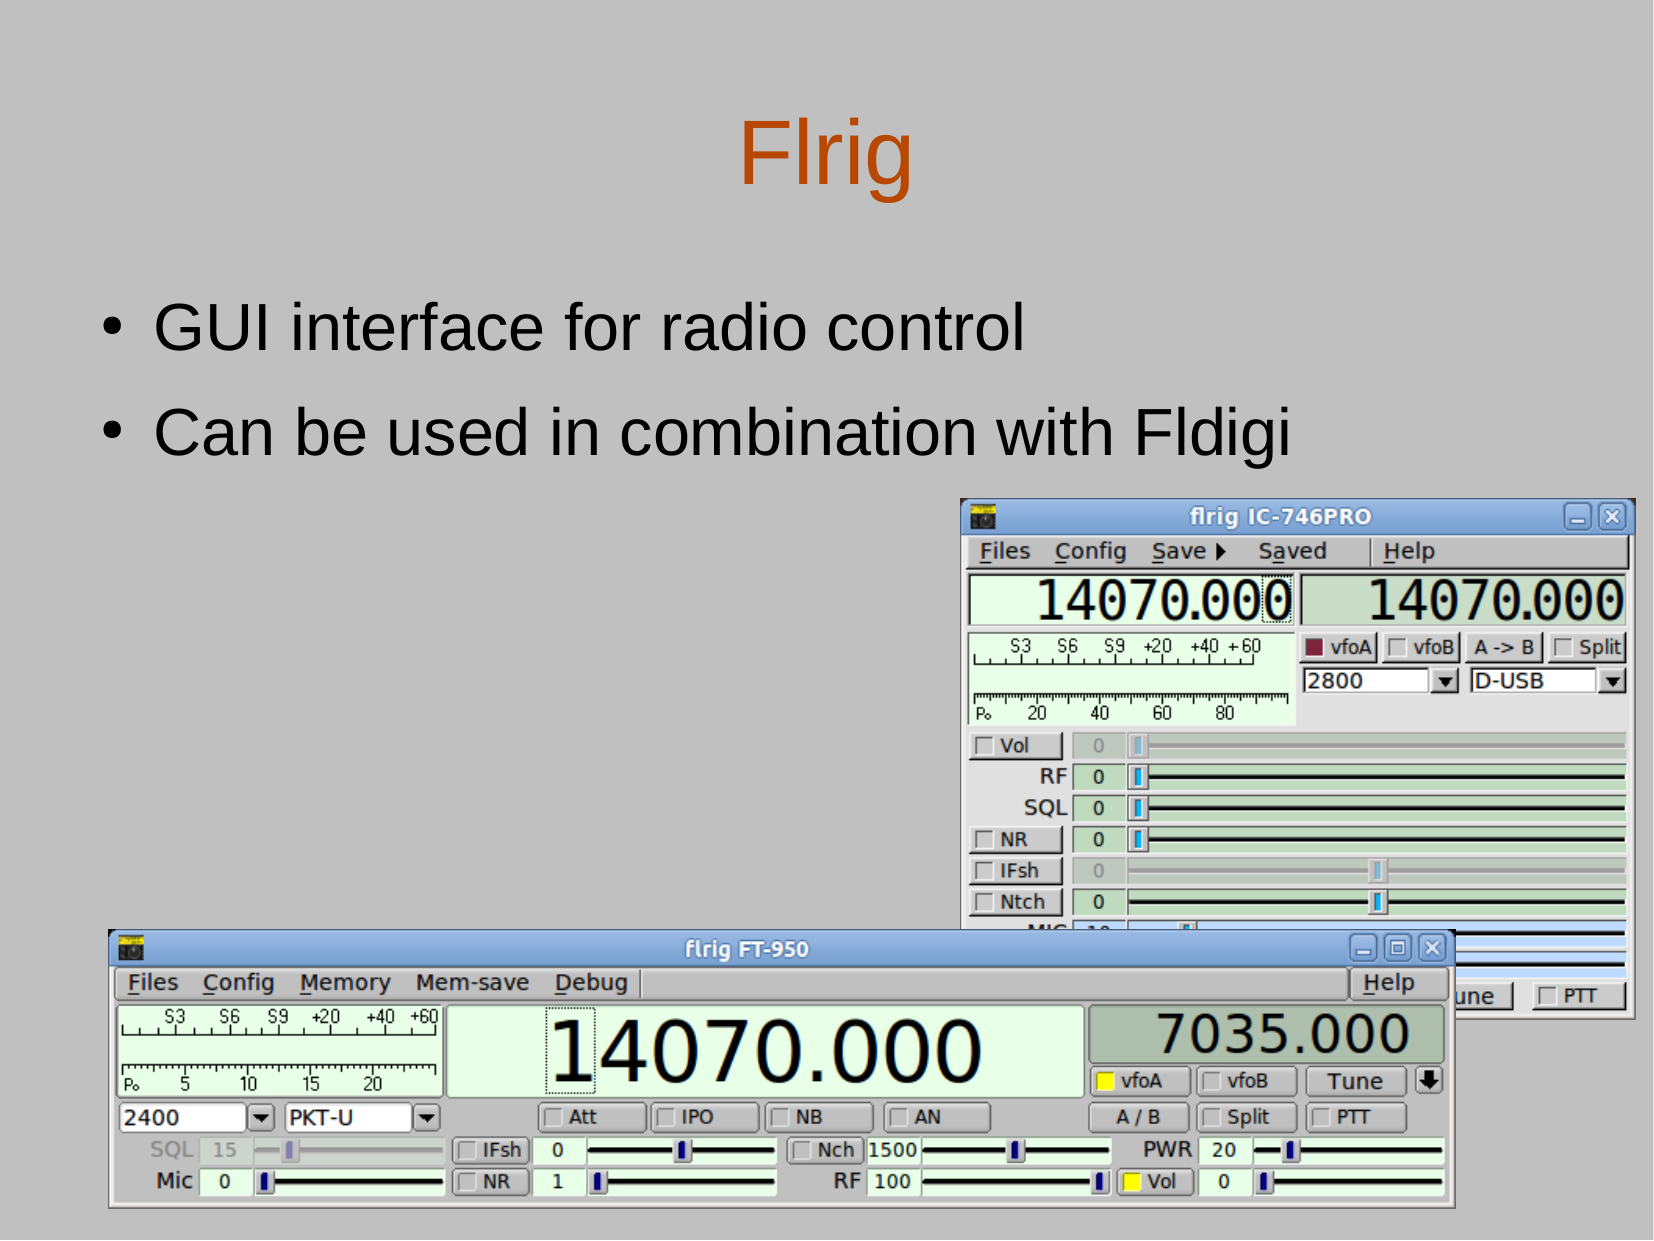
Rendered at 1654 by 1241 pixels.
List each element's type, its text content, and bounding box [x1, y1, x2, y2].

list GUI interface for radio control Can be used in combination with Fldigi [82, 290, 1538, 1010]
picture [108, 498, 1636, 1209]
title Flrig [82, 49, 1571, 257]
